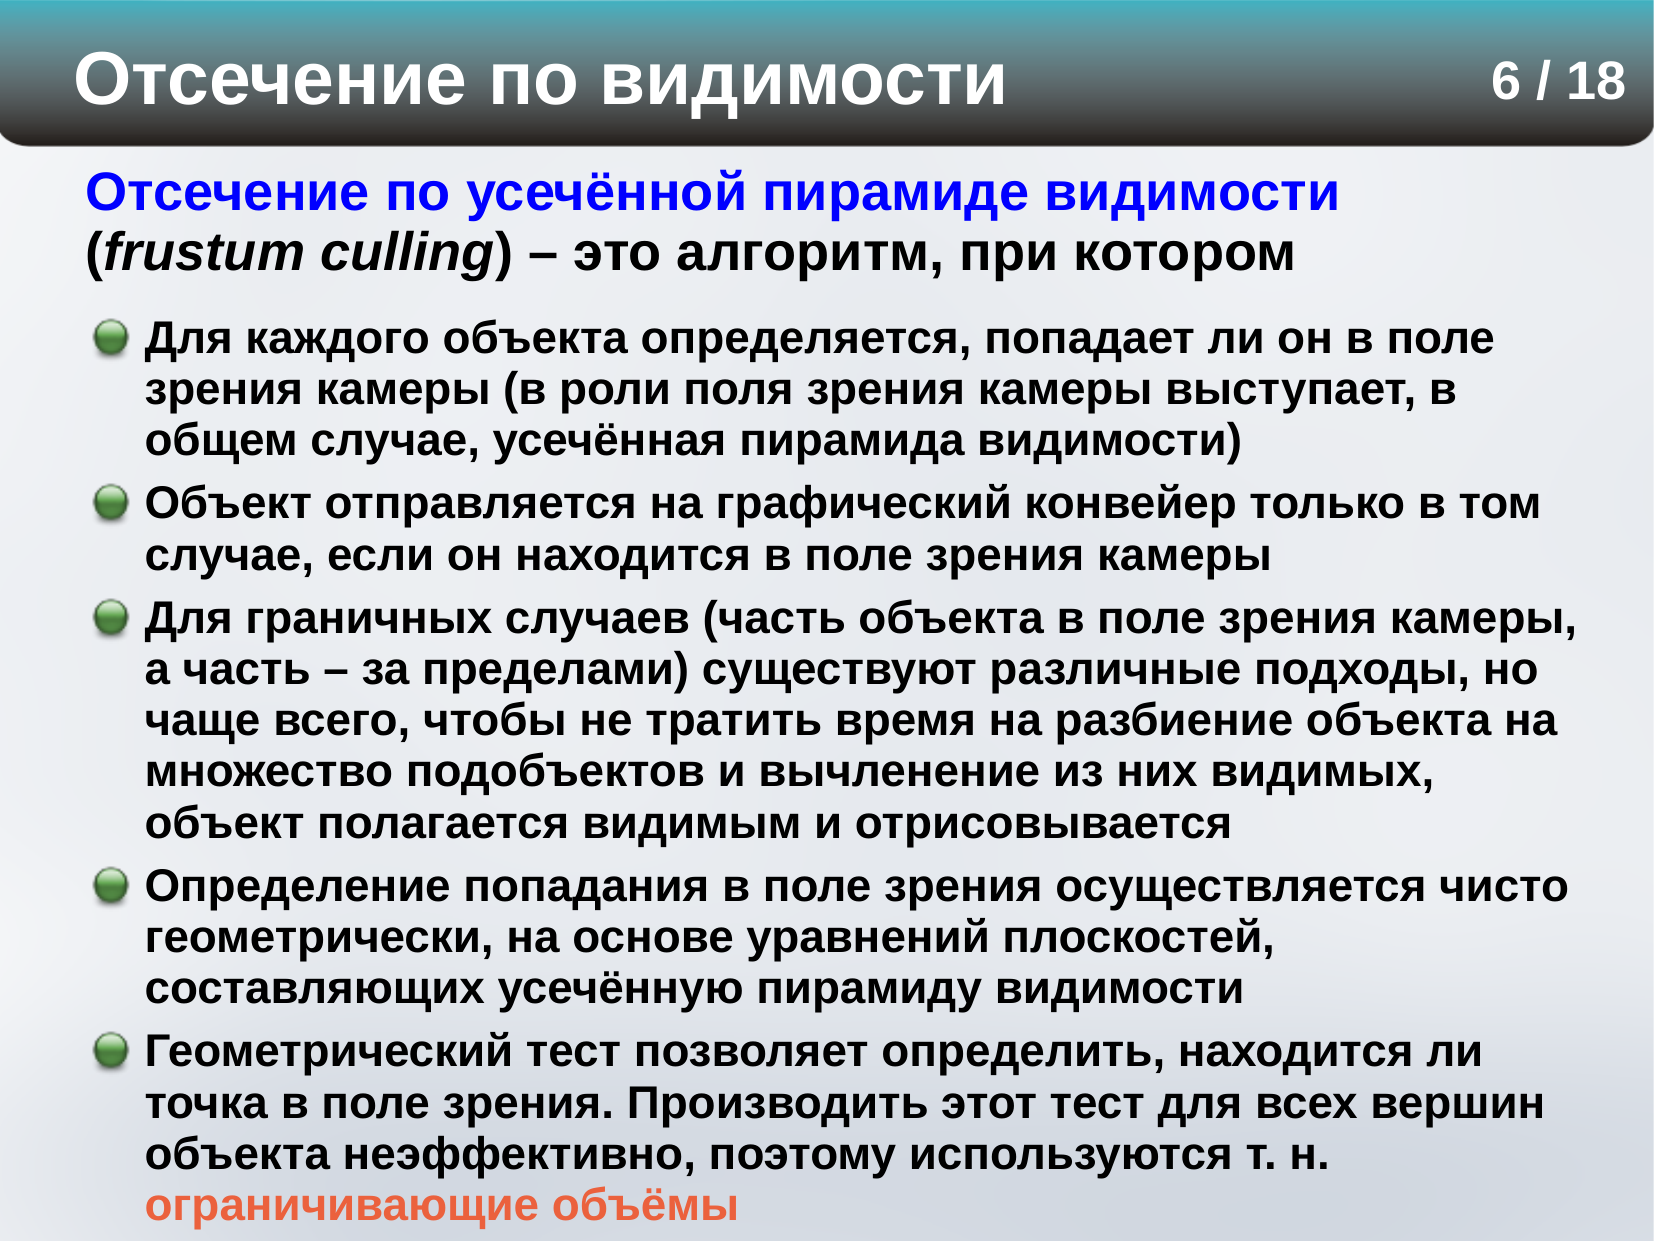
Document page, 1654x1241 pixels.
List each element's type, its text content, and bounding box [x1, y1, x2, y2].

text_box <номер> / 18 [1476, 42, 1654, 179]
text_box Отсечение по усечённой пирамиде видимости (frustum culling) – это алгоритм, при котором Для каждого объекта определяется, попадает ли он в поле зрения камеры (в роли поля зрения камеры выступает, в общем случае, усечённая пирамида видимости) Объект отправляется на графический конвейер только в том случае, если он находится в поле зрения камеры Для граничных случаев (часть объекта в поле зрения камеры, а часть – за пределами) существуют различные подходы, но чаще всего, чтобы не тратить время на разбиение объекта на множество подобъектов и вычленение из них видимых, объект полагается видимым и отрисовывается Определение попадания в поле зрения осуществляется чисто геометрически, на основе уравнений плоскостей, составляющих усечённую пирамиду видимости Геометрический тест позволяет определить, находится ли точка в поле зрения. Производить этот тест для всех вершин объекта неэффективно, поэтому используются т. н. ограничивающие объёмы [70, 153, 1595, 1238]
picture [0, 0, 1654, 1241]
text_box Отсечение по видимости [59, 29, 1418, 129]
